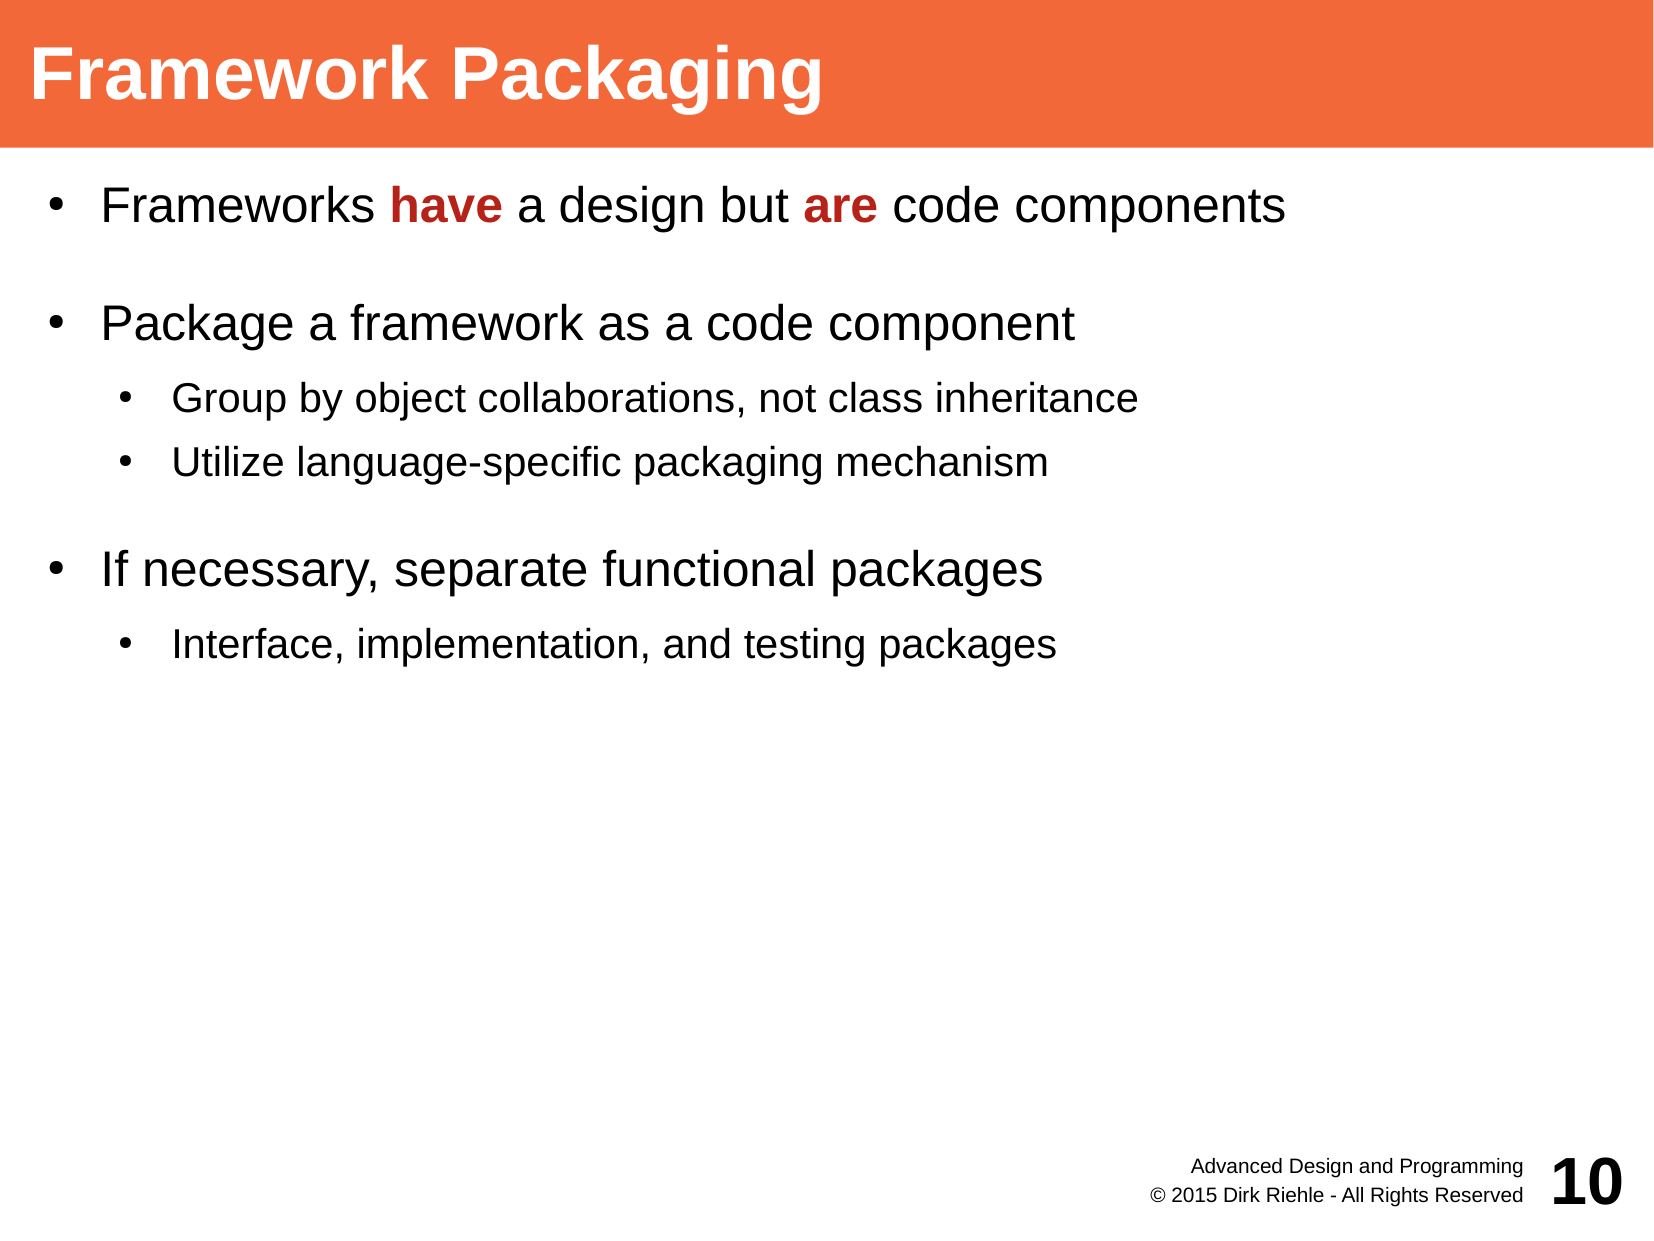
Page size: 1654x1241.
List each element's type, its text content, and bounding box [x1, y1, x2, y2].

list Frameworks have a design but are code components Package a framework as a code component Group by object collaborations, not class inheritance Utilize language-specific packaging mechanism If necessary, separate functional packages Interface, implementation, and testing packages [29, 177, 1625, 1063]
title Framework Packaging [0, 0, 1654, 148]
